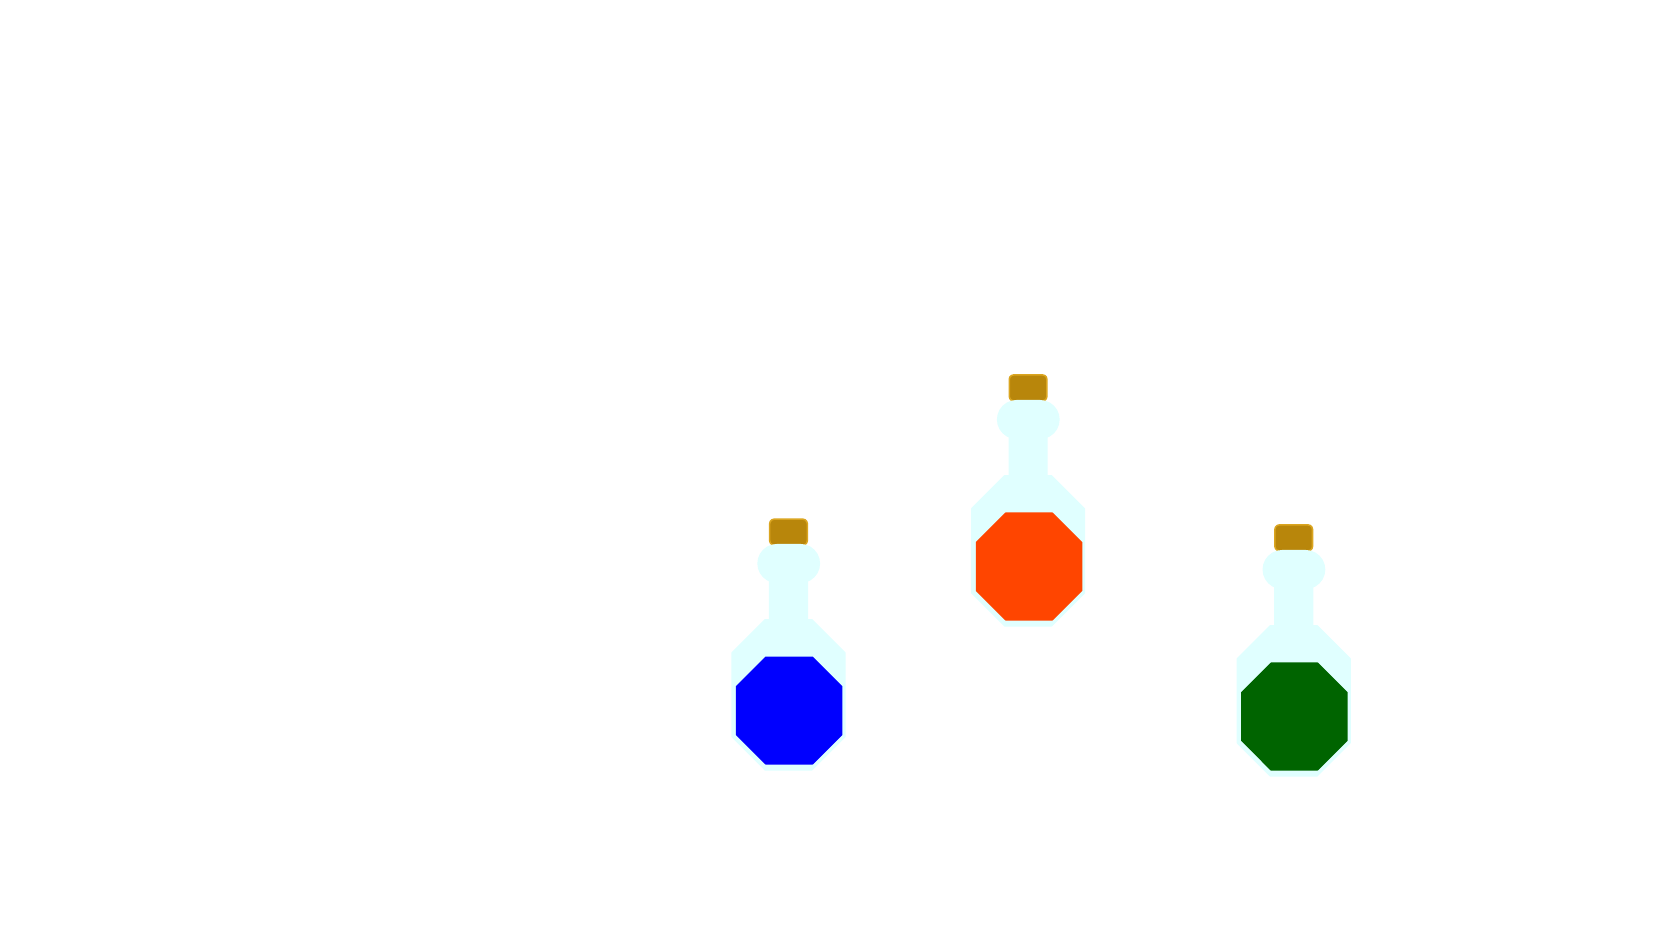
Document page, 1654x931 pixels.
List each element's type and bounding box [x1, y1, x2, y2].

text_box [971, 374, 1085, 626]
text_box [732, 519, 845, 770]
text_box [1237, 524, 1351, 776]
